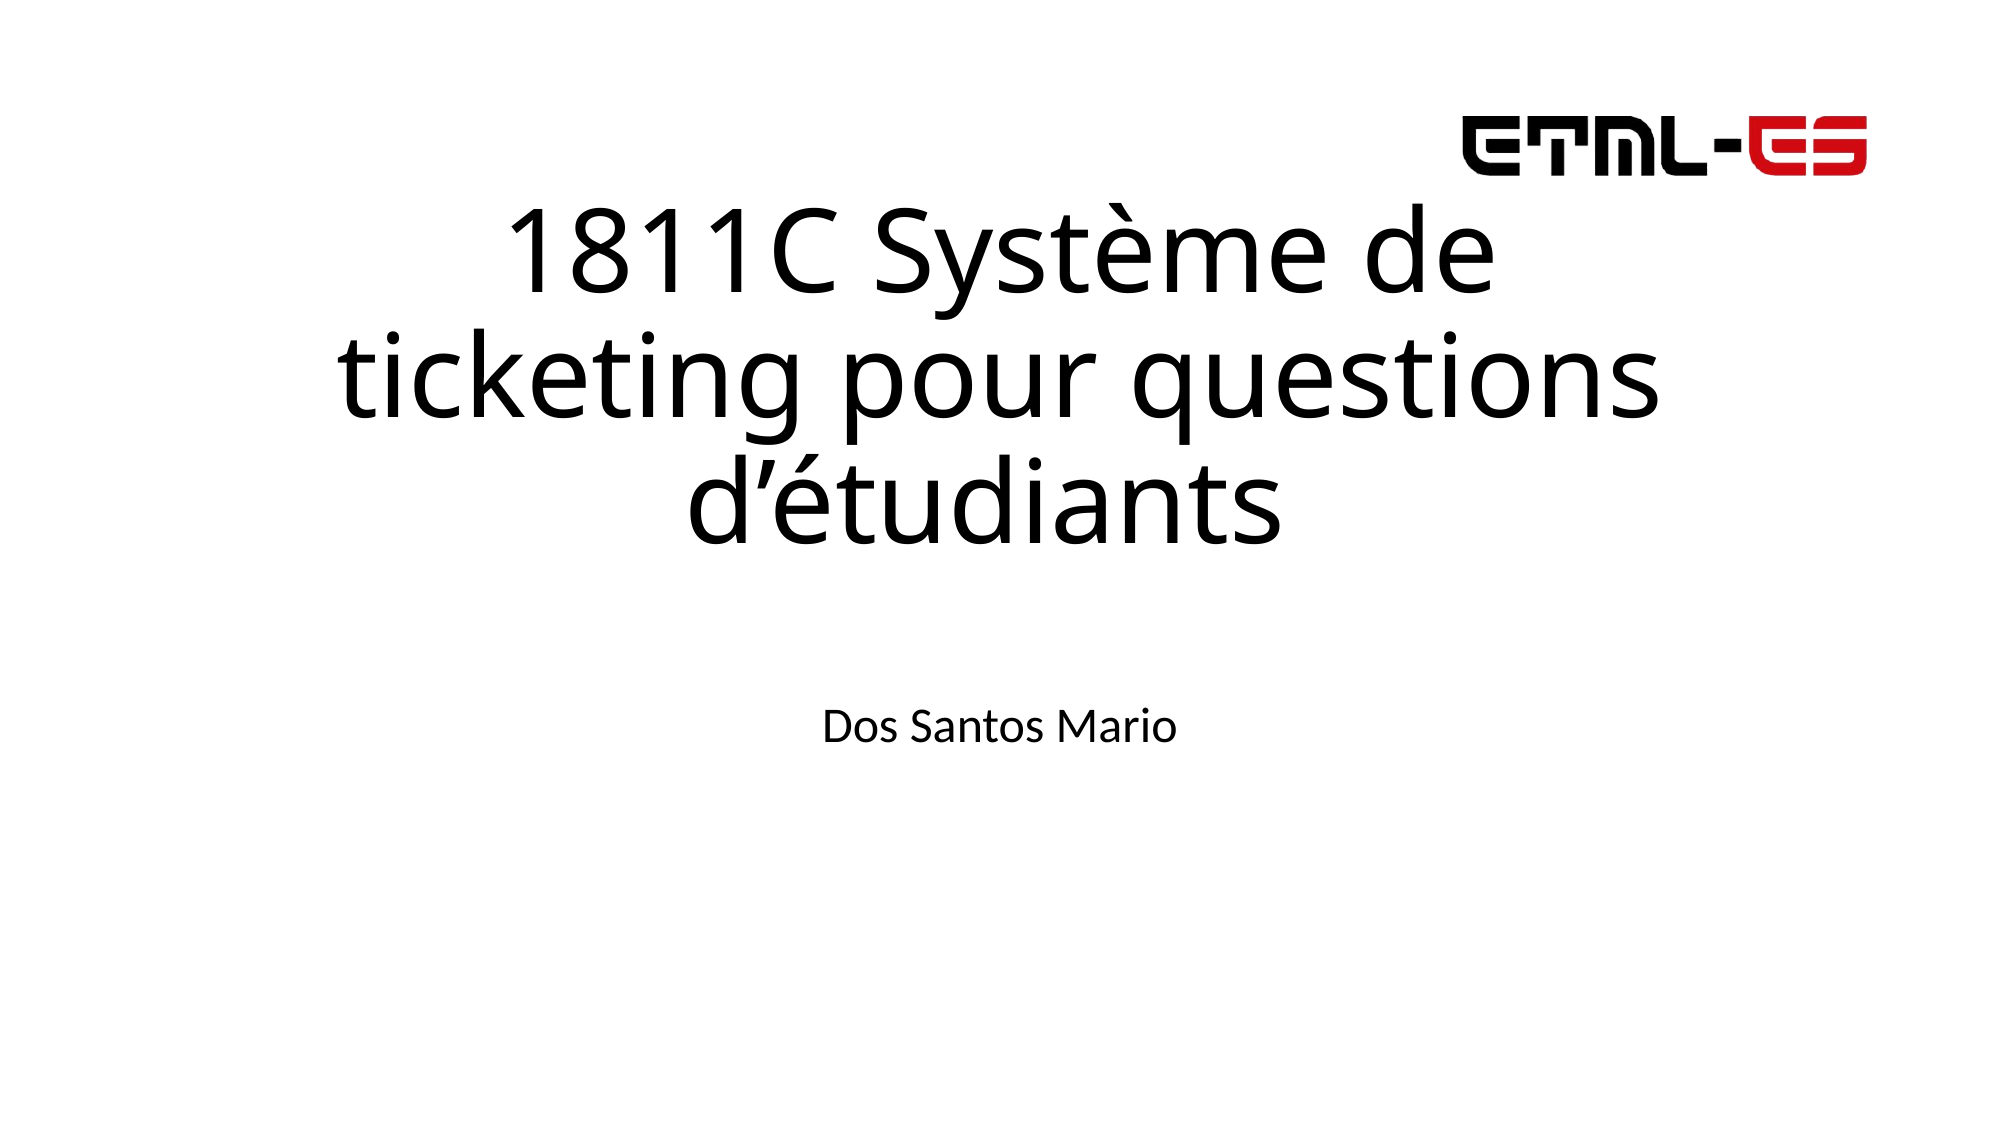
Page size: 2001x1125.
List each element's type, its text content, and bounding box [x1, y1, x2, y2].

subtitle Dos Santos Mario [249, 590, 1750, 863]
picture [1458, 108, 1873, 185]
title 1811C Système de ticketing pour questions d’étudiants [249, 184, 1750, 576]
